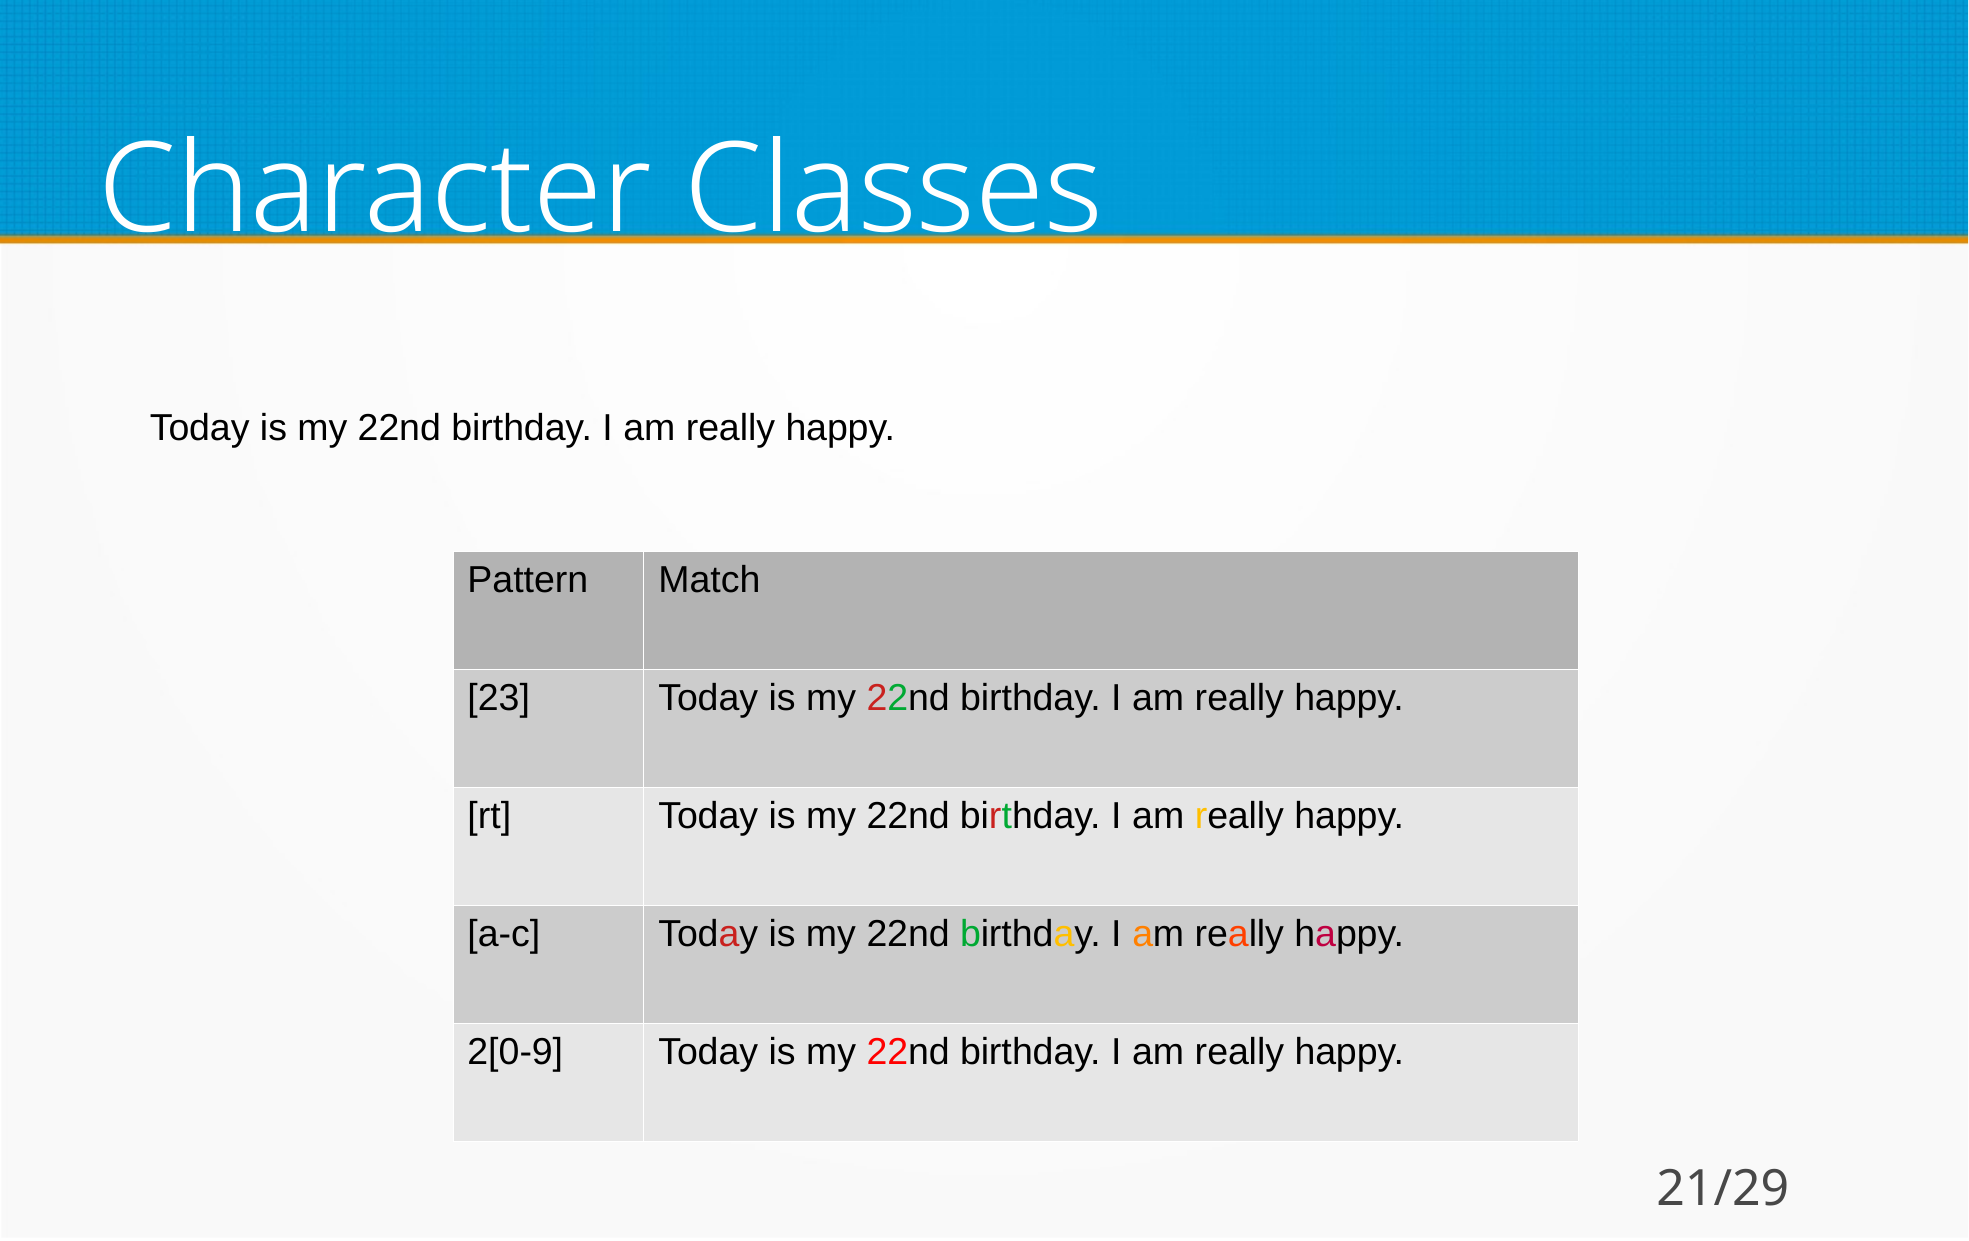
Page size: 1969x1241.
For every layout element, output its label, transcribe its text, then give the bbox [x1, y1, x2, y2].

table_header Match [644, 552, 1578, 669]
table_cell [rt] [454, 788, 643, 905]
text_box Today is my 22nd birthday. I am really happy. [135, 315, 961, 498]
table_cell Today is my 22nd birthday. I am really happy. [644, 906, 1578, 1023]
table_cell 2[0-9] [454, 1024, 643, 1141]
table_cell [23] [454, 670, 643, 787]
picture [0, 233, 1969, 1241]
table_cell Today is my 22nd birthday. I am really happy. [644, 788, 1578, 905]
title Character Classes [98, 49, 1870, 257]
table_cell Today is my 22nd birthday. I am really happy. [644, 670, 1578, 787]
table_header Pattern [454, 552, 643, 669]
table_cell [a-c] [454, 906, 643, 1023]
table_cell Today is my 22nd birthday. I am really happy. [644, 1024, 1578, 1141]
